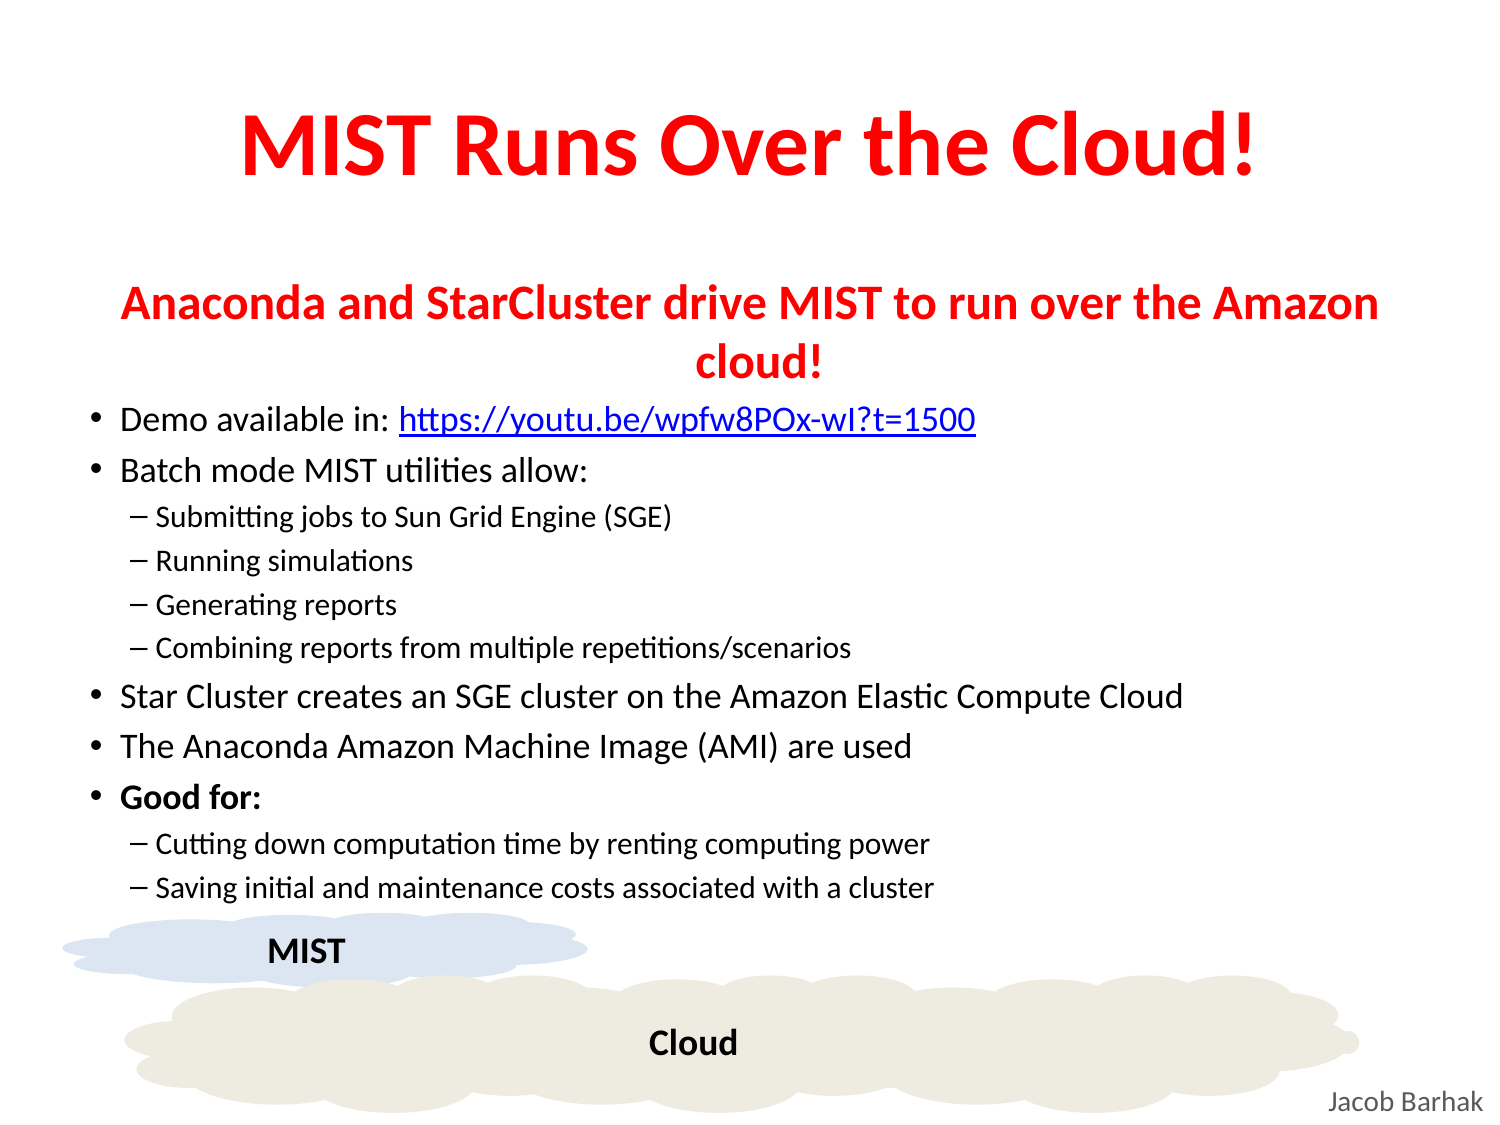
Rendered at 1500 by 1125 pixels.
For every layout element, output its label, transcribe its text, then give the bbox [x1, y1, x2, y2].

text_box [824, 975, 1360, 1113]
text_box Anaconda and StarCluster drive MIST to run over the Amazon cloud! Demo available in: https://youtu.be/wpfw8POx-wI?t=1500 Batch mode MIST utilities allow: Submitting jobs to Sun Grid Engine (SGE) Running simulations Generating reports Combining reports from multiple repetitions/scenarios Star Cluster creates an SGE cluster on the Amazon Elastic Compute Cloud The Anaconda Amazon Machine Image (AMI) are used Good for: Cutting down computation time by renting computing power Saving initial and maintenance costs associated with a cluster [75, 262, 1425, 1005]
text_box MIST [62, 912, 588, 987]
text_box MIST Runs Over the Cloud! [75, 45, 1425, 233]
text_box [124, 975, 586, 1113]
text_box Cloud [449, 975, 915, 1113]
